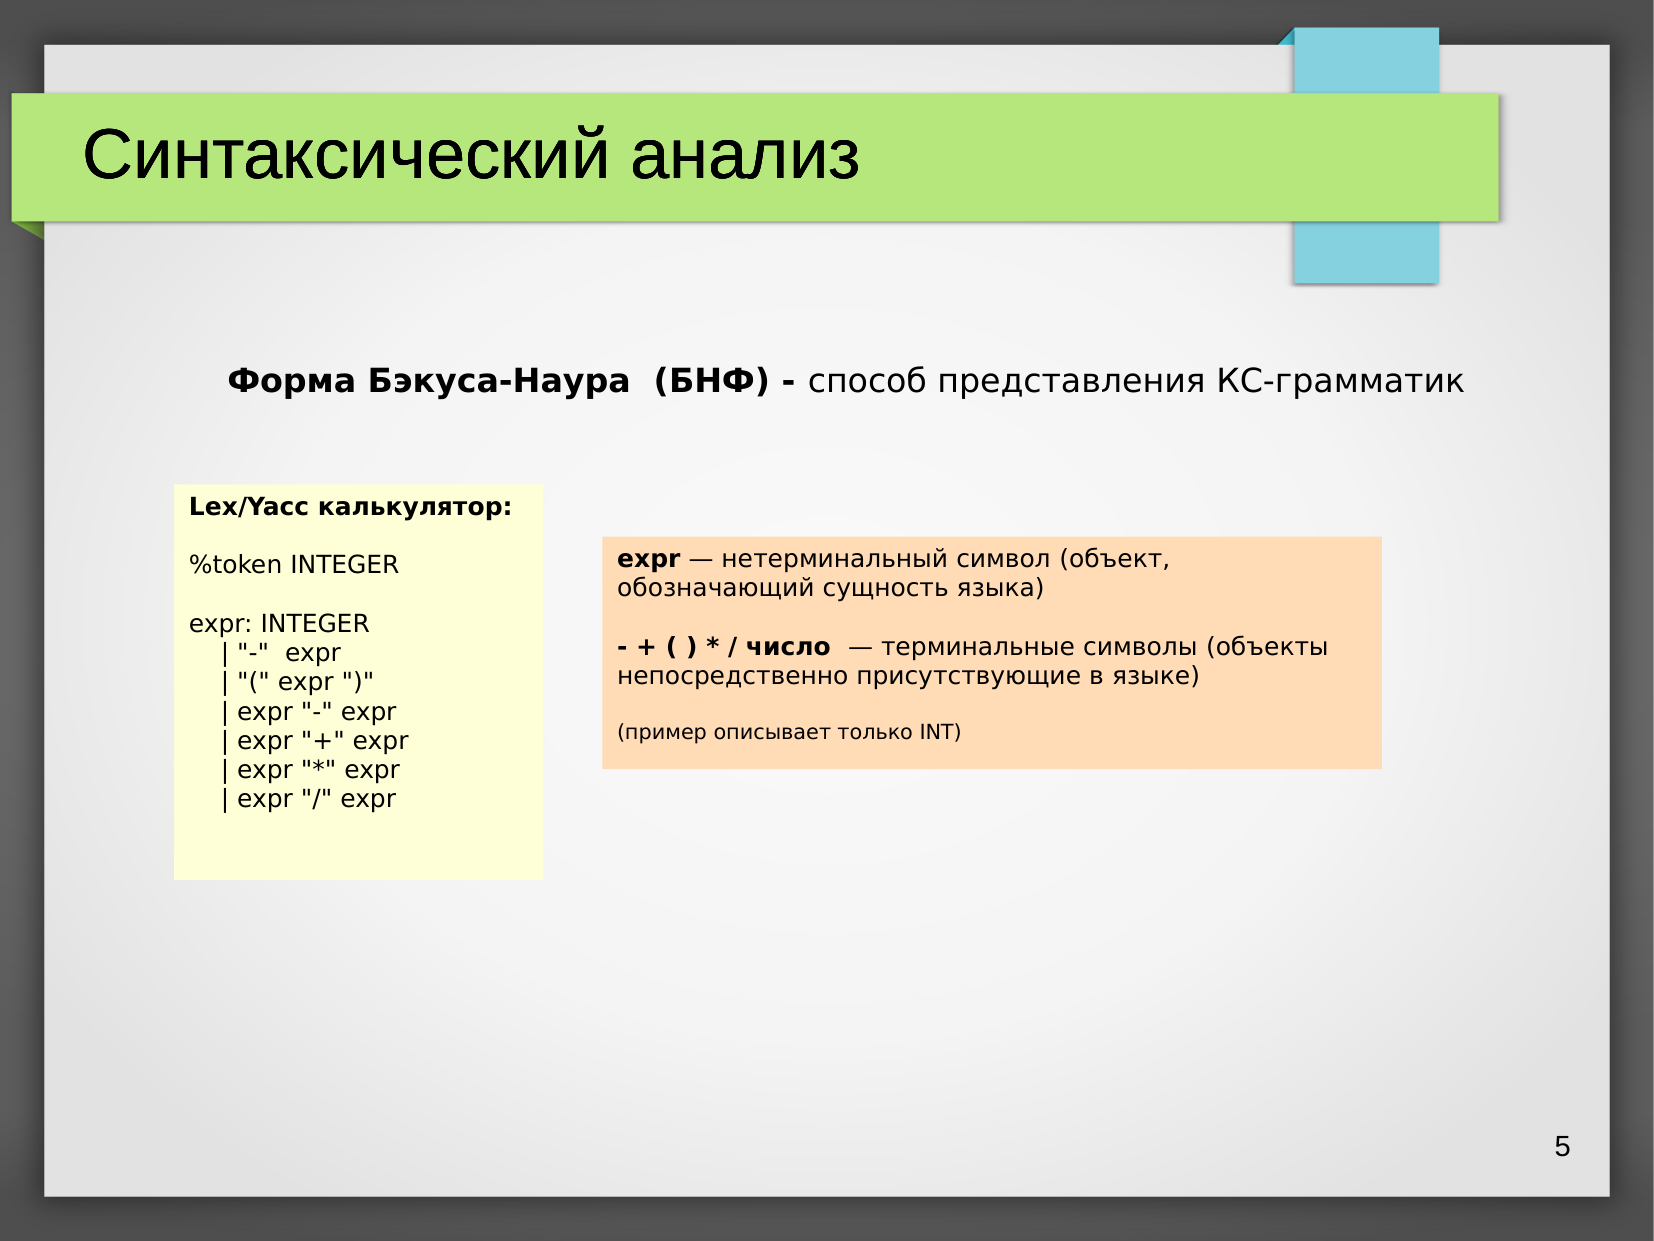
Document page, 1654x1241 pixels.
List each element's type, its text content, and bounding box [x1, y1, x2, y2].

text_box Форма Бэкуса-Наура (БНФ) - способ представления КС-грамматик [212, 354, 1548, 447]
picture [0, 0, 1654, 1241]
title Синтаксический анализ [82, 114, 993, 194]
text_box Lex/Yacc калькулятор: %token INTEGER expr: INTEGER | "-" expr | "(" expr ")" | expr "-" expr | expr "+" expr | expr "*" expr | expr "/" expr [174, 484, 544, 880]
text_box expr — нетерминальный символ (объект, обозначающий сущность языка) - + ( ) * / число — терминальные символы (объекты непосредственно присутствующие в языке) (пример описывает только INT) [602, 536, 1382, 770]
